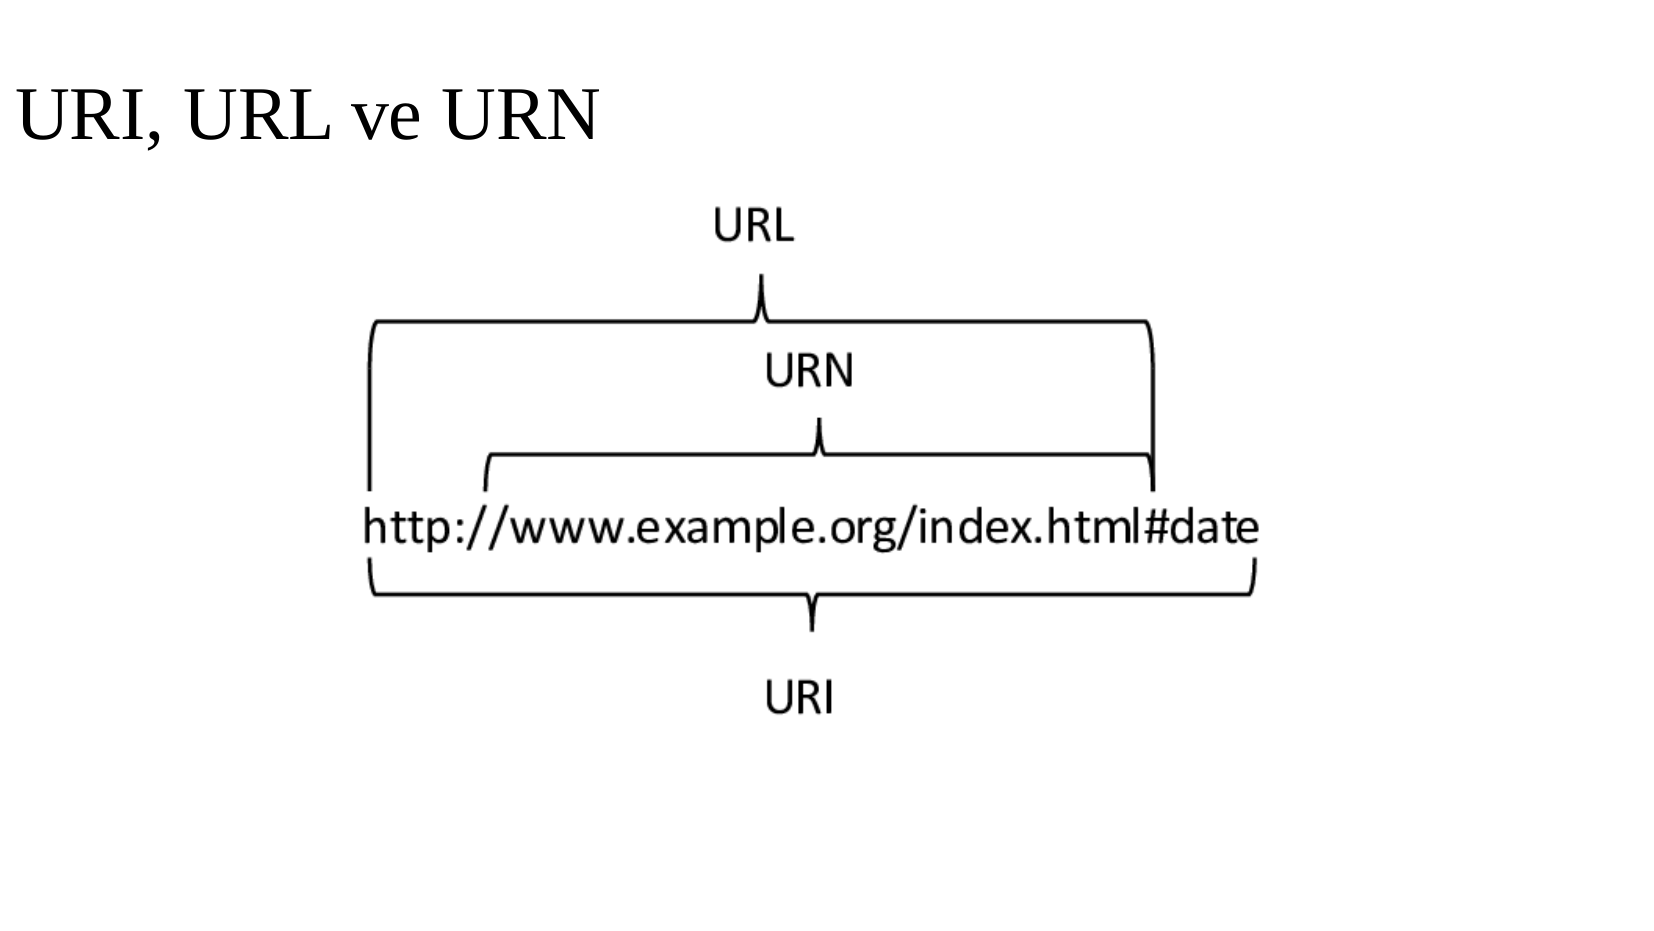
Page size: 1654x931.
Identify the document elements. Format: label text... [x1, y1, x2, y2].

picture [326, 174, 1334, 759]
title URI, URL ve URN [0, 36, 1489, 193]
